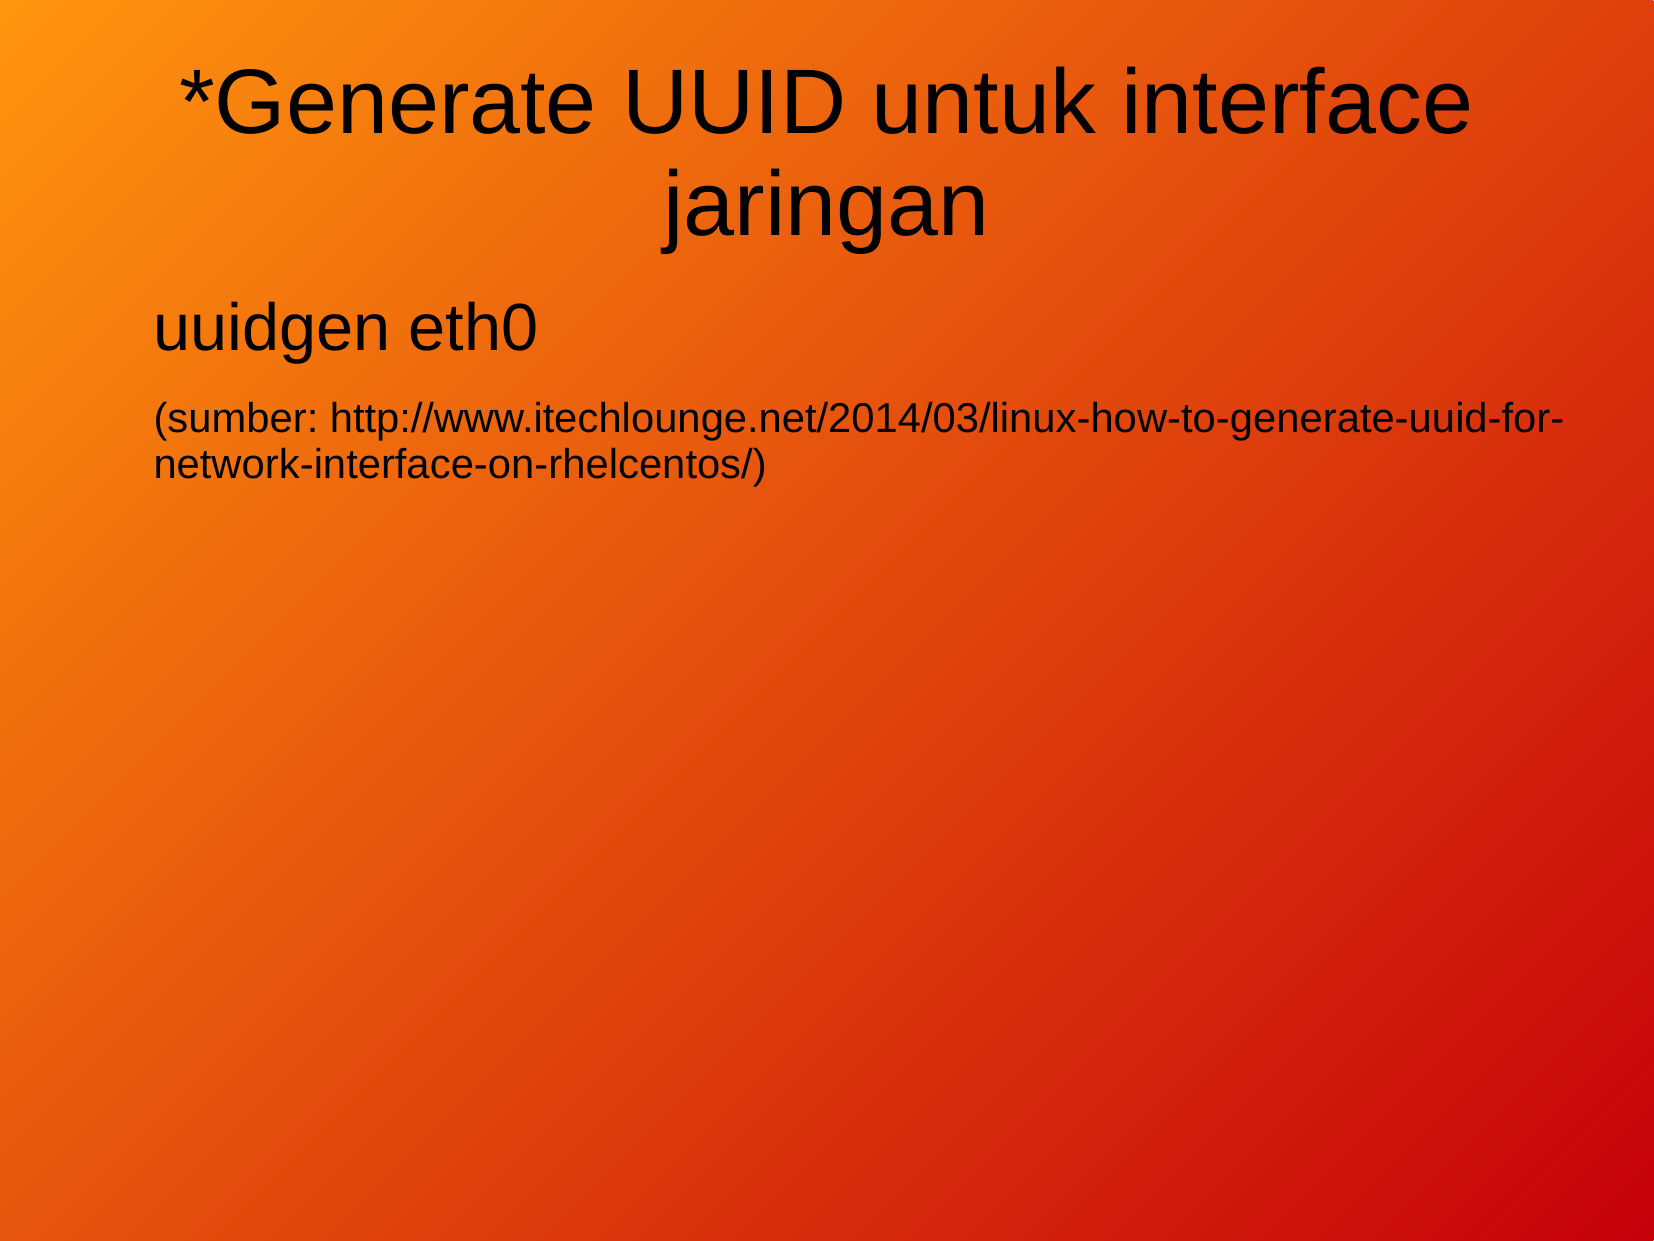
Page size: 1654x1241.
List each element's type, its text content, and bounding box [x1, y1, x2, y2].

title *Generate UUID untuk interface jaringan [82, 49, 1571, 257]
list uuidgen eth0 (sumber: http://www.itechlounge.net/2014/03/linux-how-to-generate-uuid-for-network-interface-on-rhelcentos/) [82, 290, 1571, 1010]
